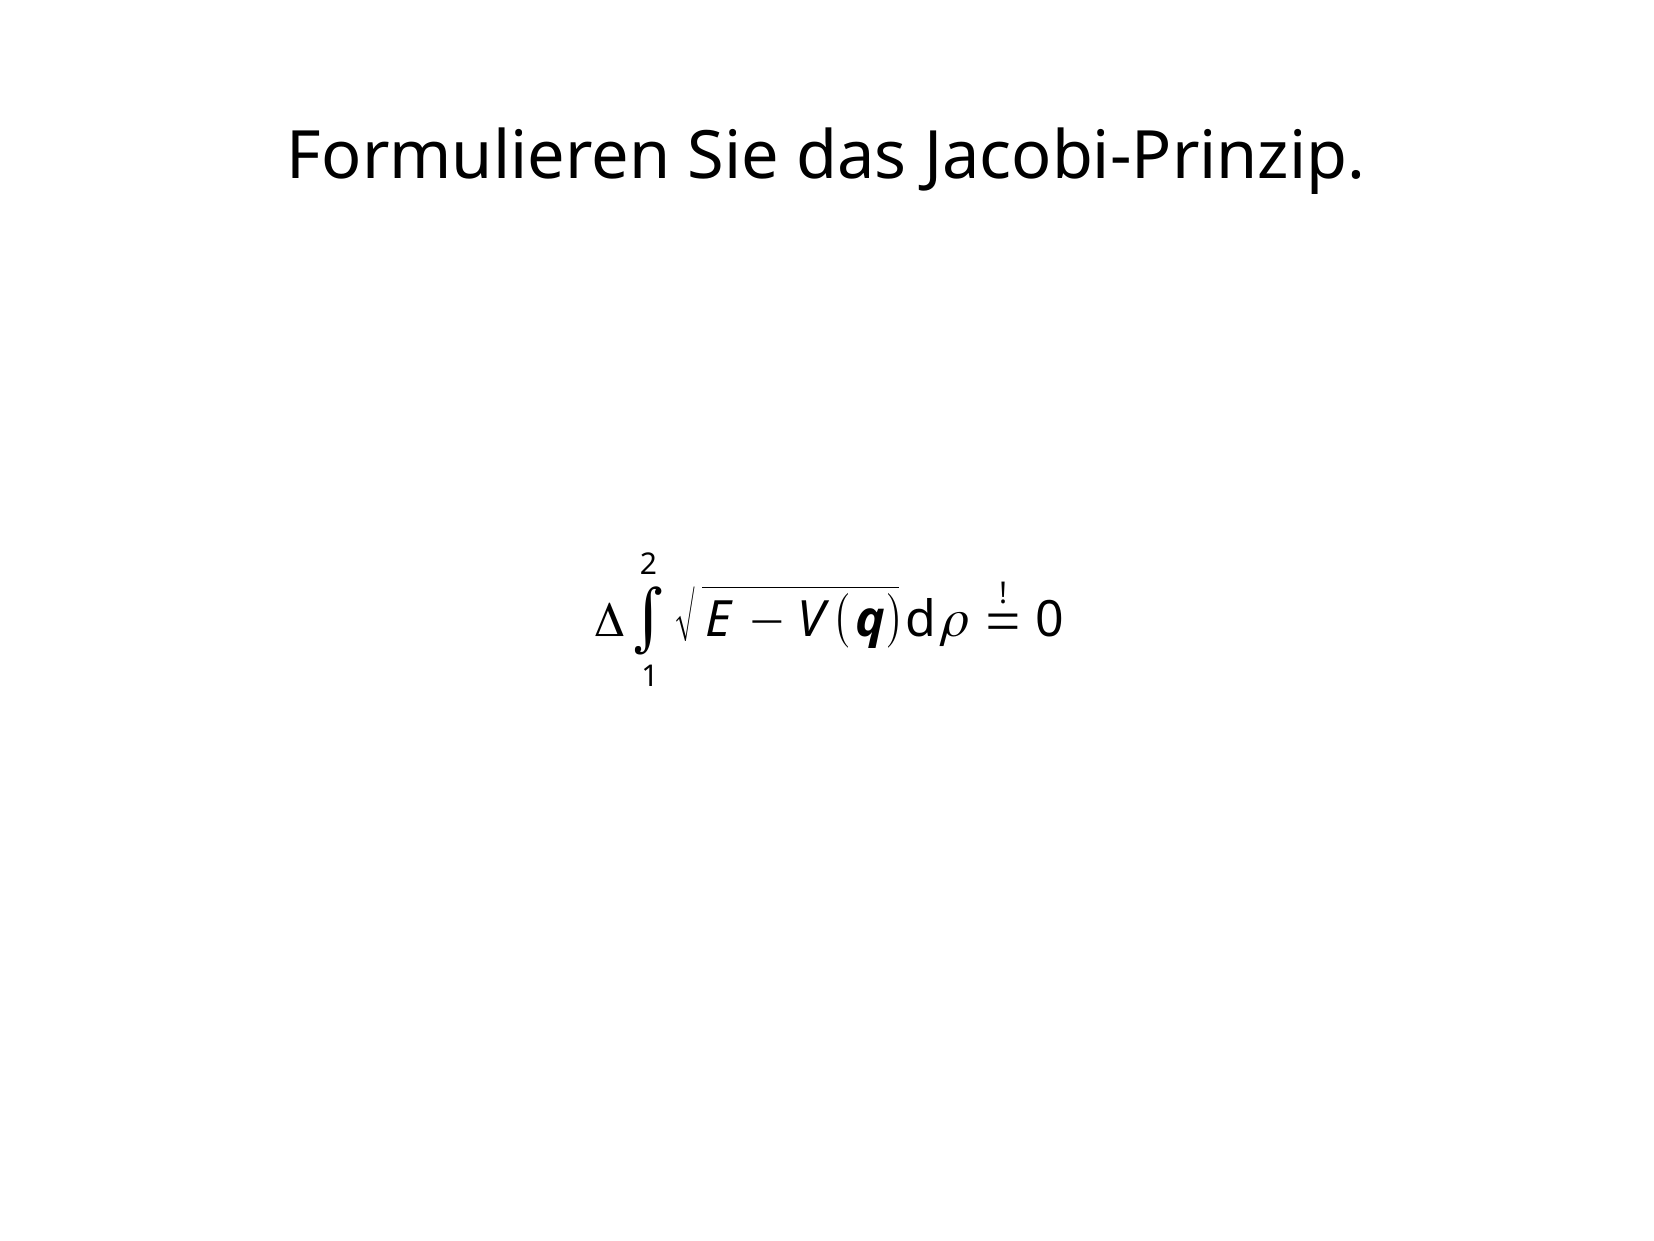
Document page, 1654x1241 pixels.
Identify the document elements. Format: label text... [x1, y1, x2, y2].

title Formulieren Sie das Jacobi-Prinzip. [82, 49, 1571, 257]
chart [586, 546, 1067, 695]
